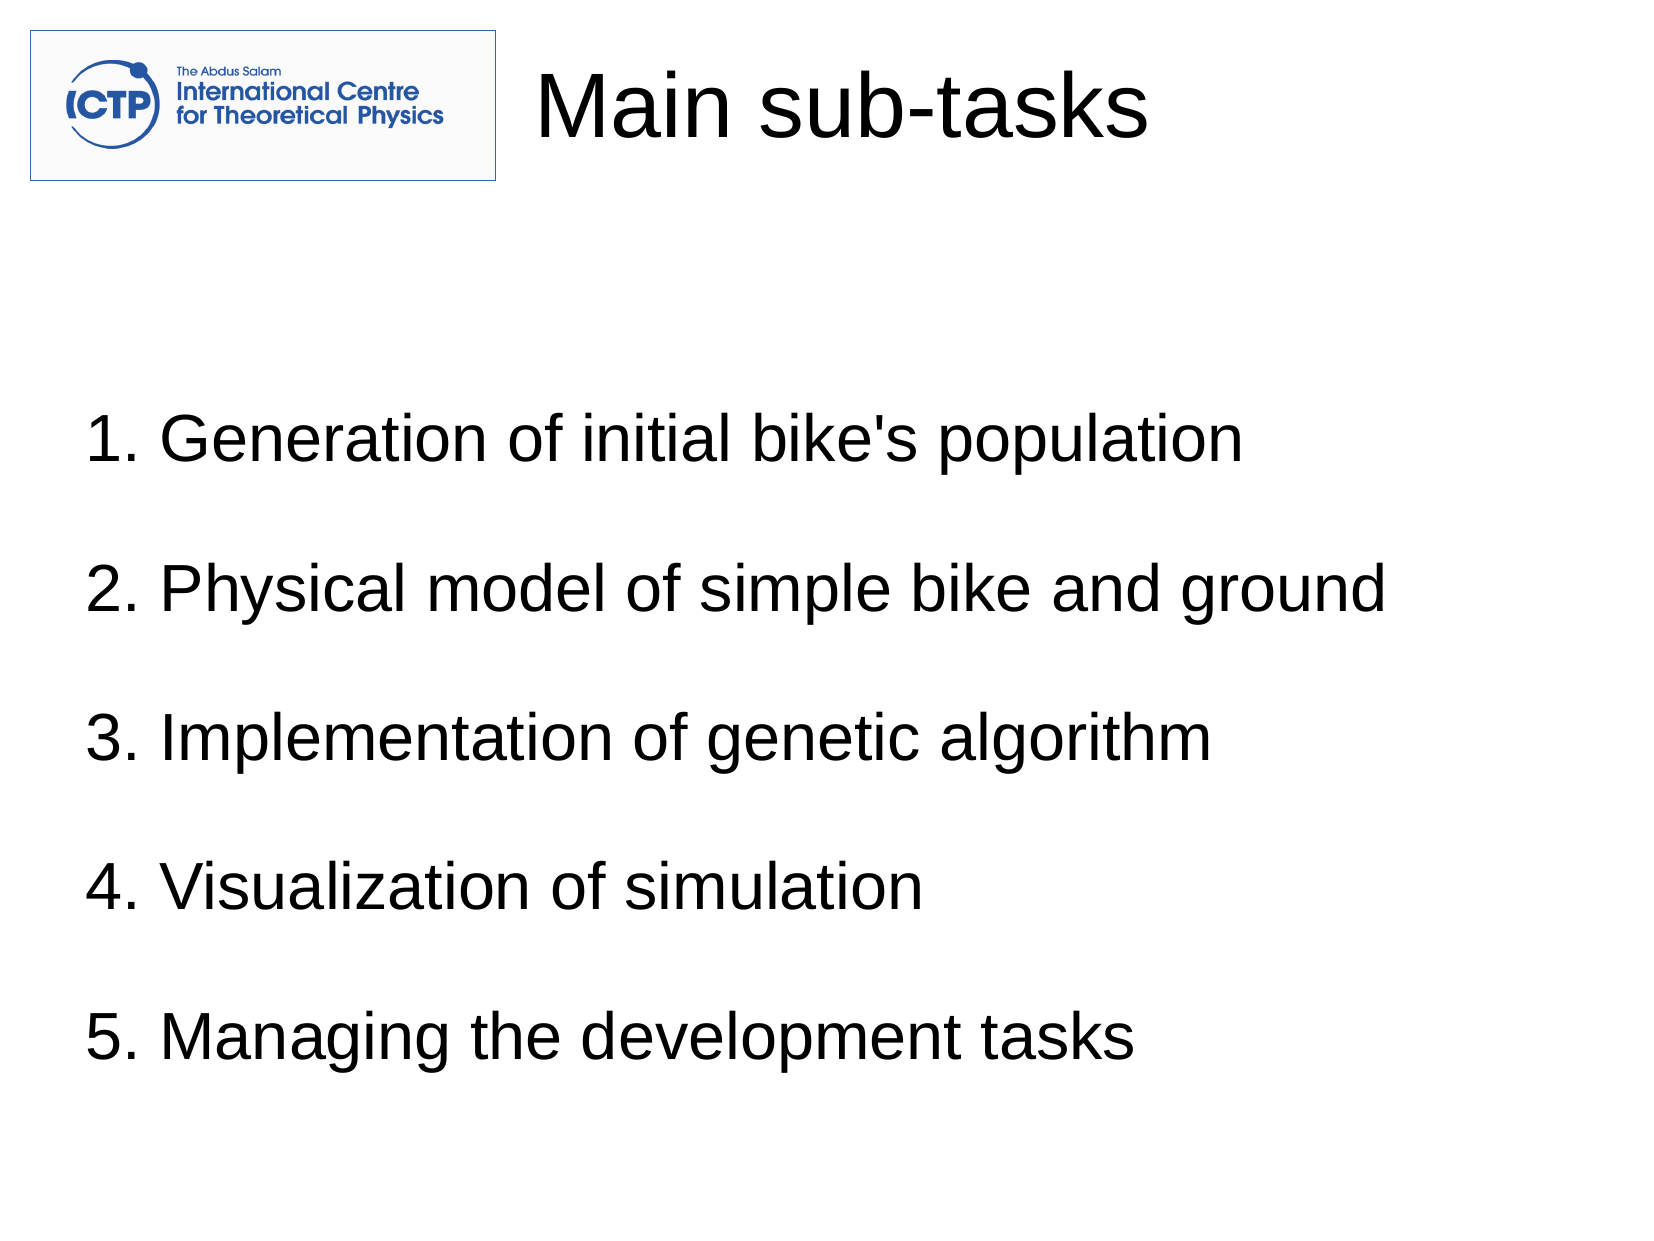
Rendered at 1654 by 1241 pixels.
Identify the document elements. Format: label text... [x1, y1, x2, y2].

picture [30, 30, 496, 181]
text_box Main sub-tasks [519, 47, 1167, 165]
text_box 1. Generation of initial bike's population 2. Physical model of simple bike and ground 3. Implementation of genetic algorithm 4. Visualization of simulation 5. Managing the development tasks [70, 318, 1409, 1007]
